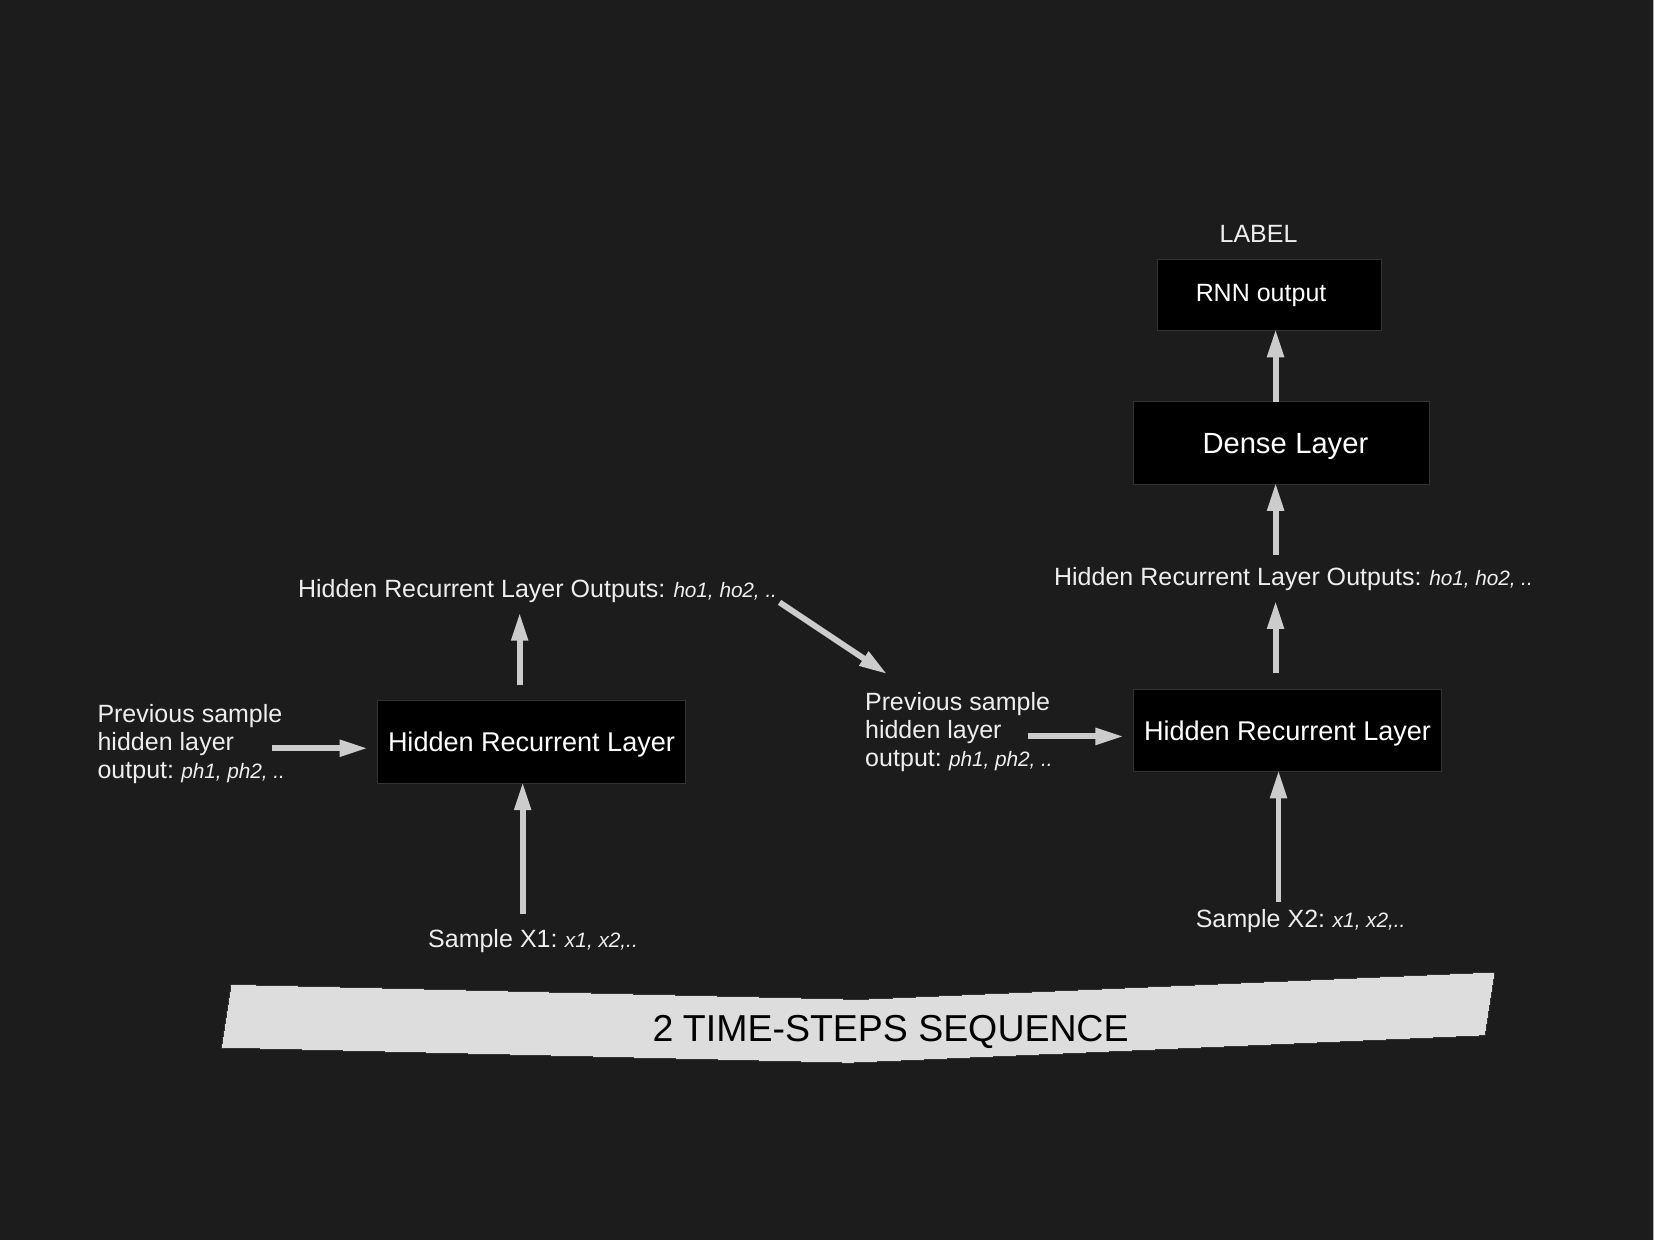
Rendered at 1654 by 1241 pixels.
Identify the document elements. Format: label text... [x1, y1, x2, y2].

text_box [1157, 259, 1382, 331]
text_box [686, 995, 844, 999]
text_box LABEL [1204, 212, 1441, 312]
text_box RNN output [1181, 271, 1418, 319]
text_box Previous sample hidden layer output: ph1, ph2, .. [850, 680, 1087, 780]
text_box 2 TIME-STEPS SEQUENCE [637, 999, 1241, 1099]
text_box Hidden Recurrent Layer Outputs: ho1, ho2, .. [1039, 555, 1583, 654]
text_box Dense Layer [1133, 401, 1430, 485]
text_box Hidden Recurrent Layer [1133, 689, 1442, 772]
text_box Sample X1: x1, x2,.. [413, 916, 686, 1016]
text_box Sample X2: x1, x2,.. [1181, 897, 1453, 997]
text_box [221, 984, 637, 1059]
text_box Hidden Recurrent Layer [377, 700, 686, 784]
text_box [868, 972, 1495, 1047]
text_box Hidden Recurrent Layer Outputs: ho1, ho2, .. [283, 566, 827, 666]
text_box Previous sample hidden layer output: ph1, ph2, .. [82, 692, 319, 792]
